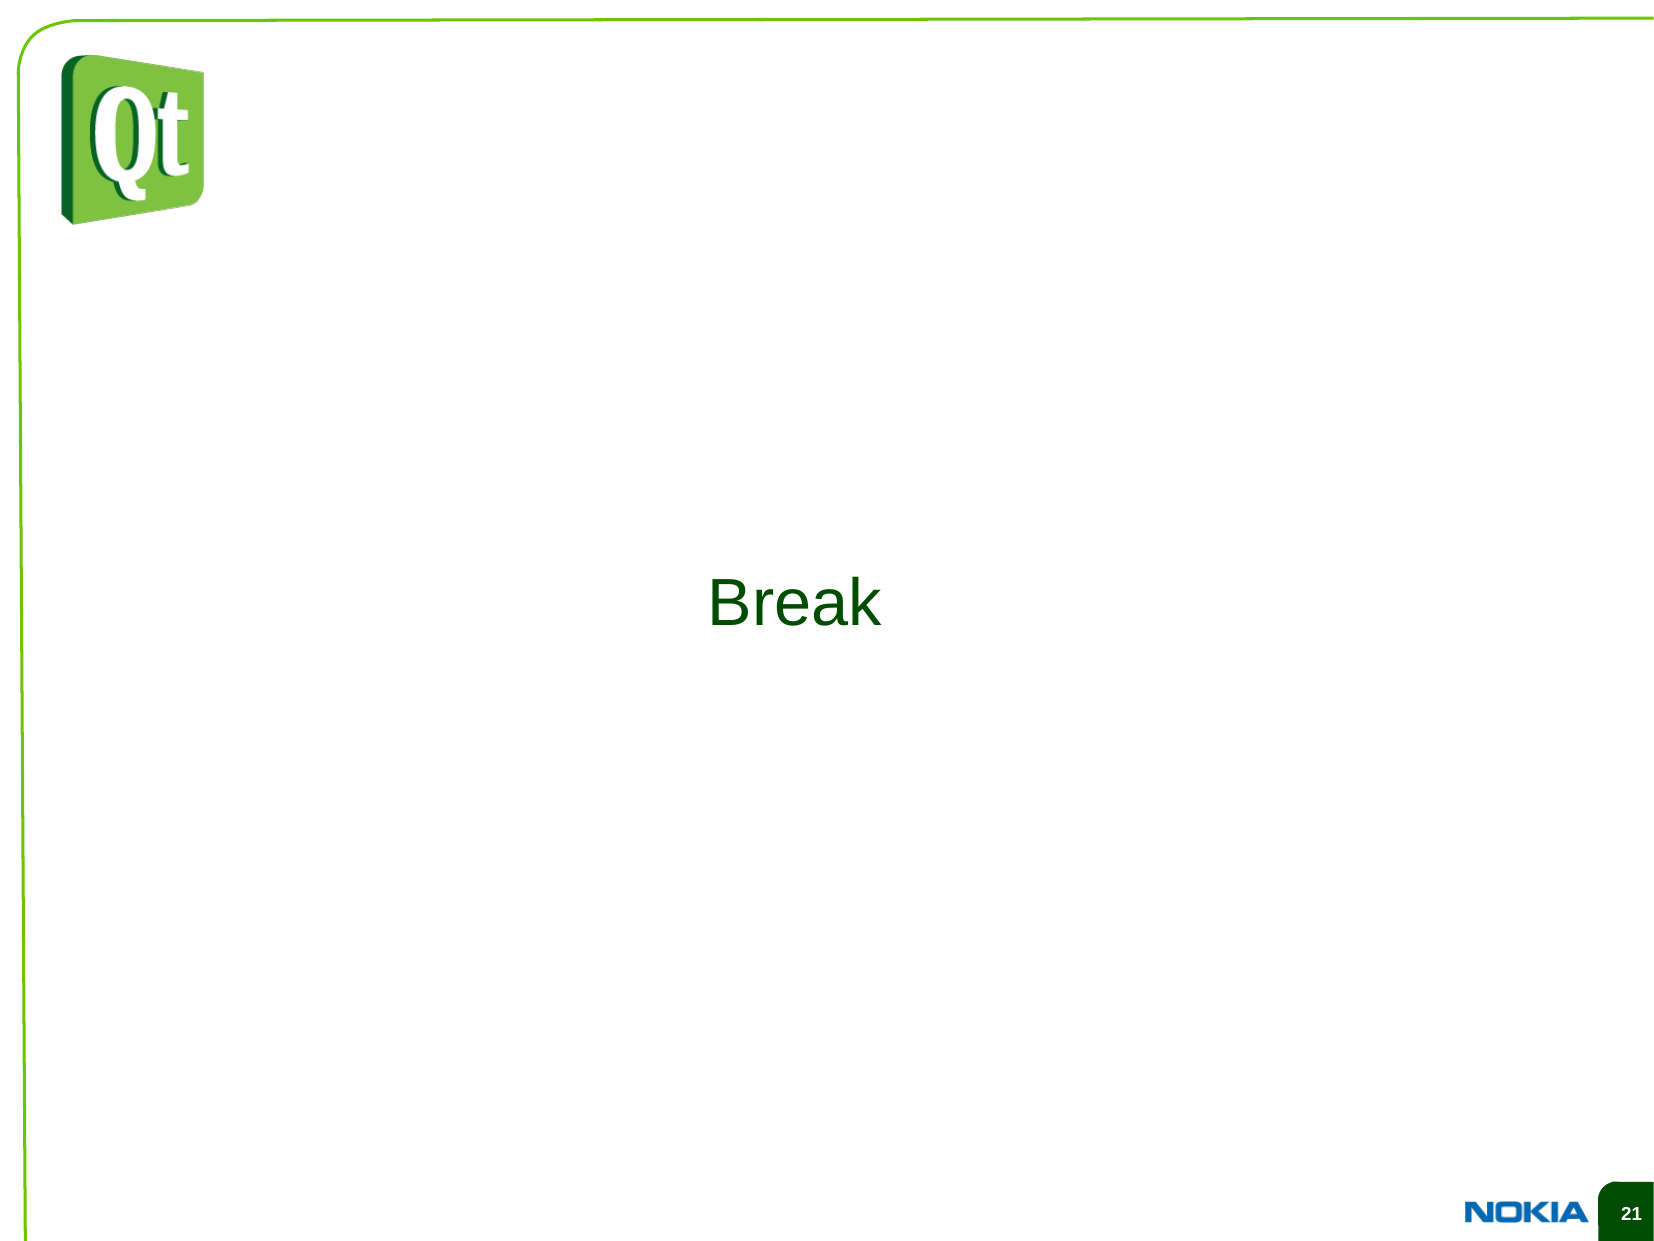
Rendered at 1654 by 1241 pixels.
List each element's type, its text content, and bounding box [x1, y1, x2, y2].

subtitle Break [257, 49, 1333, 1155]
picture [61, 55, 204, 225]
picture [1465, 1201, 1589, 1223]
